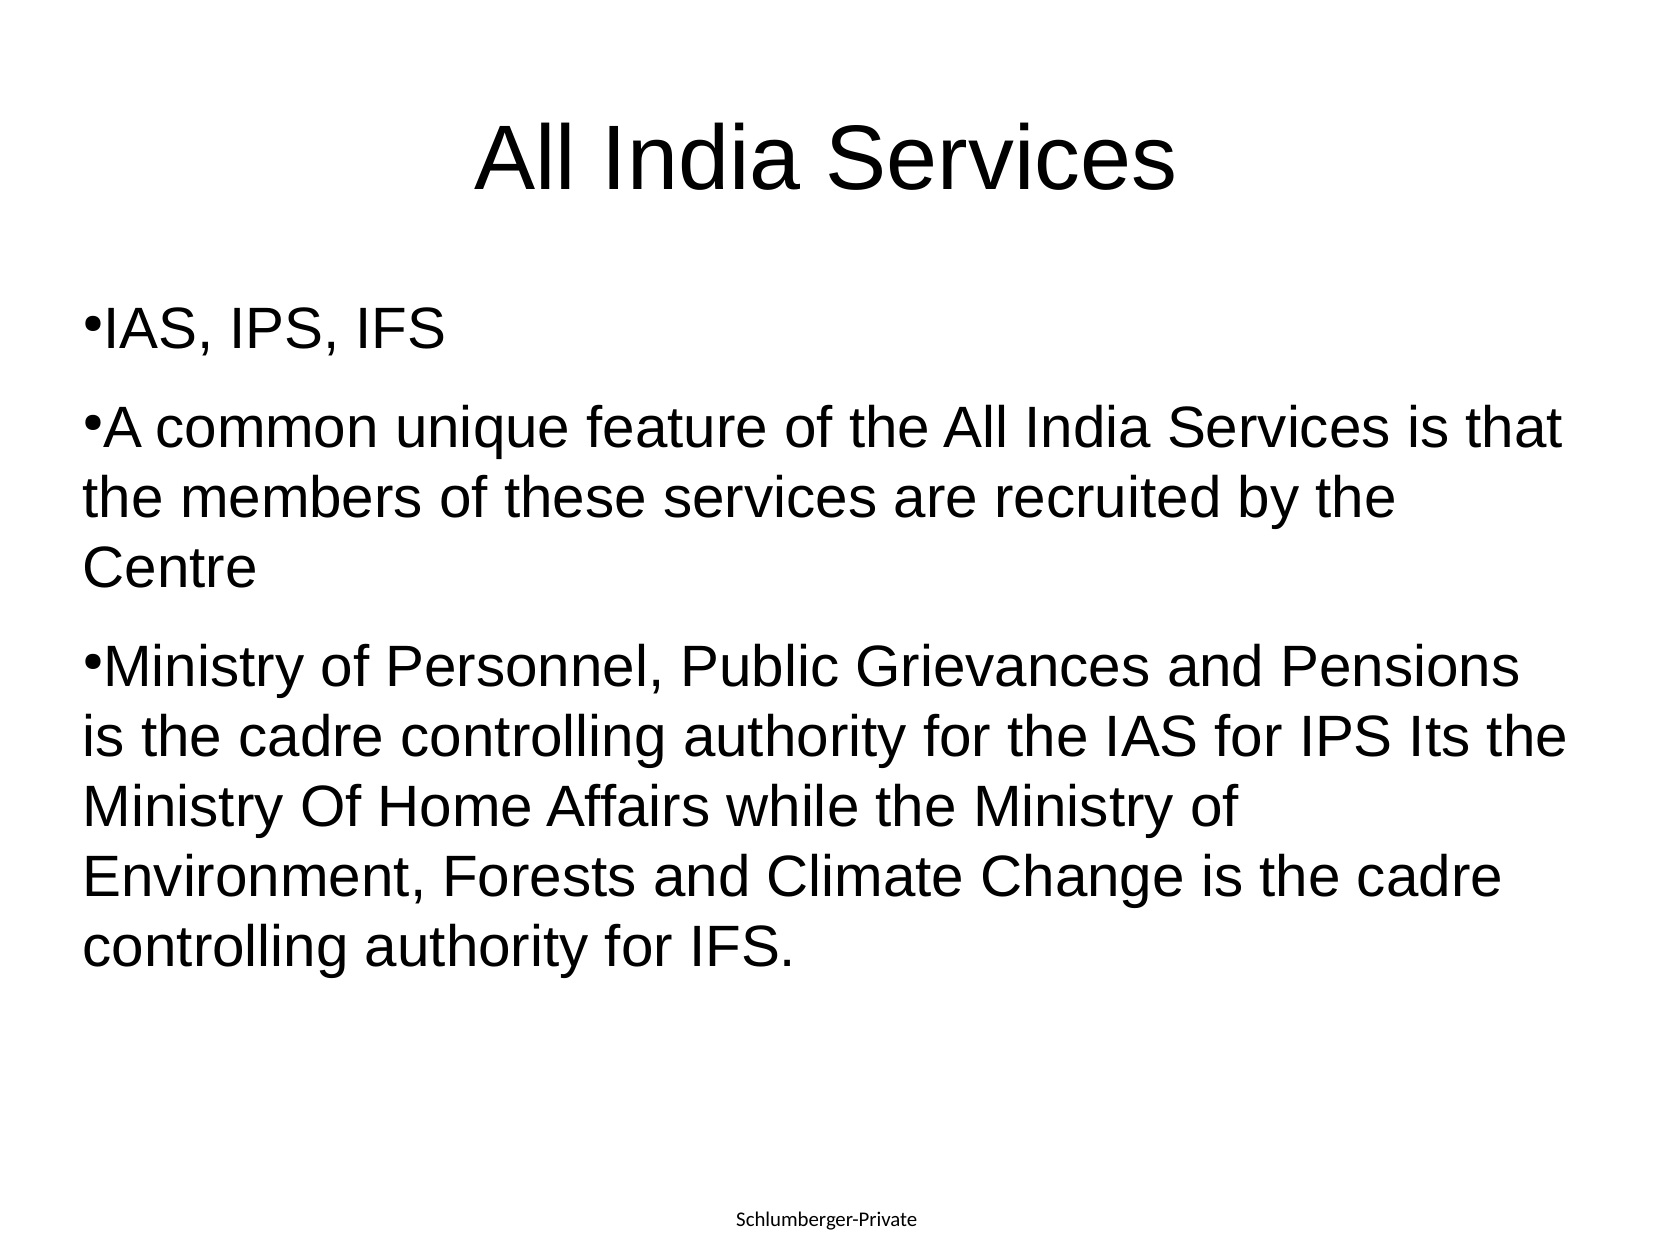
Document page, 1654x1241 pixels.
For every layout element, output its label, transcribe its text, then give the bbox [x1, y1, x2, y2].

title All India Services [82, 49, 1571, 257]
list IAS, IPS, IFS A common unique feature of the All India Services is that the members of these services are recruited by the Centre Ministry of Personnel, Public Grievances and Pensions is the cadre controlling authority for the IAS for IPS Its the Ministry Of Home Affairs while the Ministry of Environment, Forests and Climate Change is the cadre controlling authority for IFS. [82, 290, 1571, 1010]
